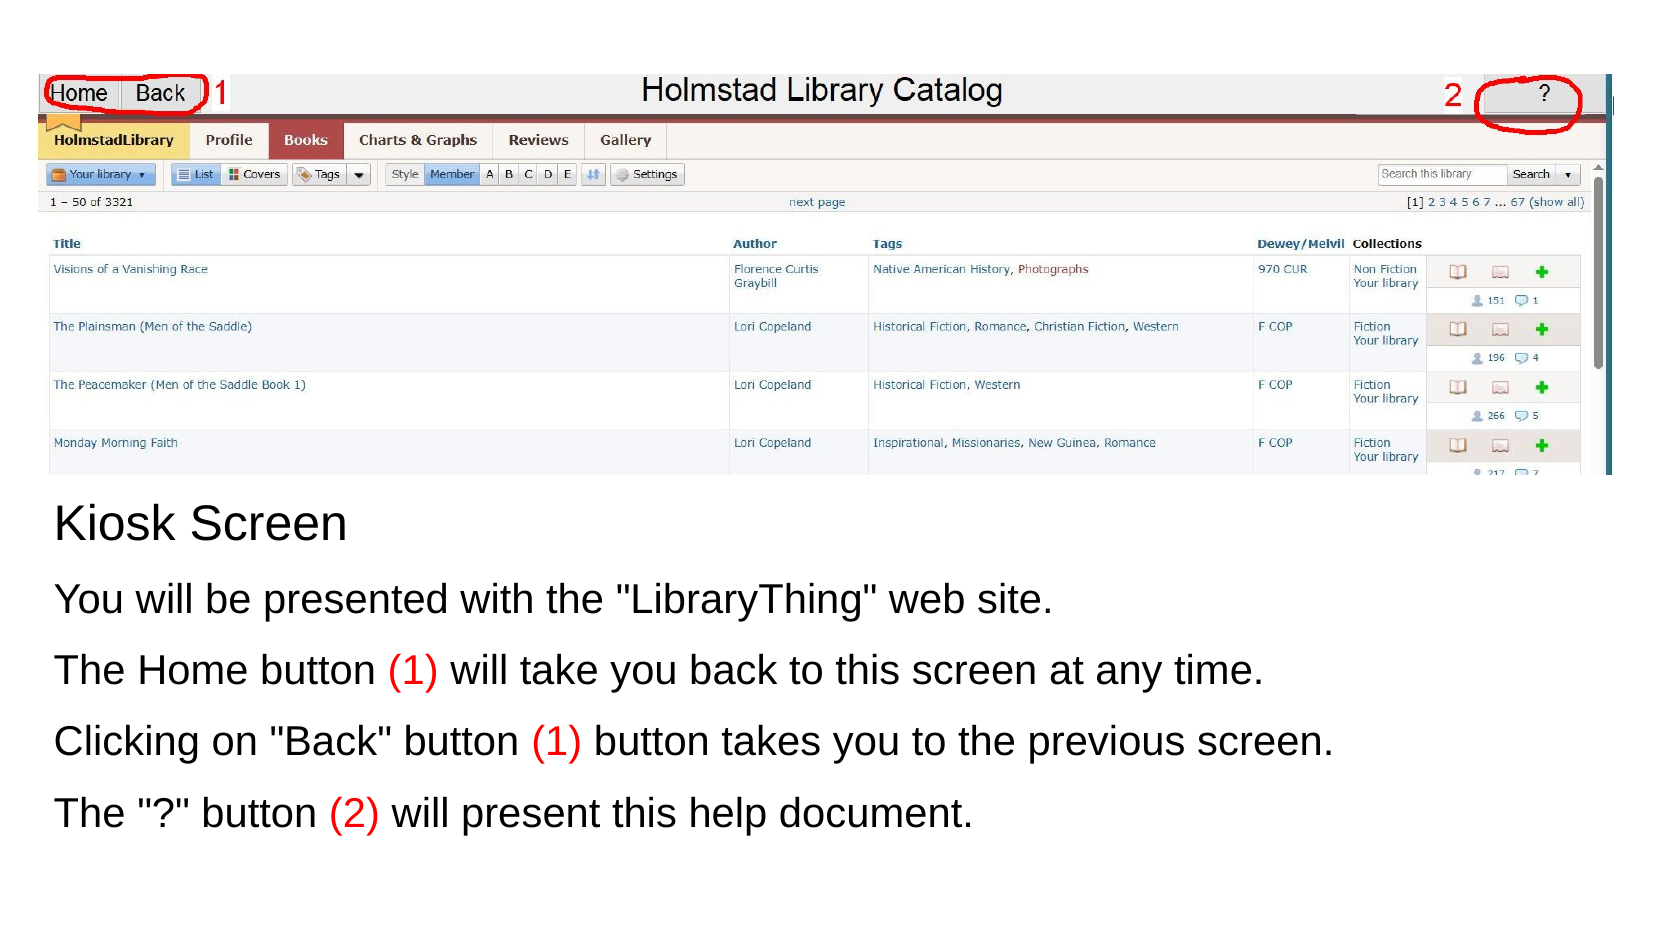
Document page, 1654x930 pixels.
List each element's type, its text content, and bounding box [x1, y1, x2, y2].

picture [38, 74, 1614, 475]
text_box Kiosk Screen You will be presented with the "LibraryThing" web site. The Home button (1) will take you back to this screen at any time. Clicking on "Back" button (1) button takes you to the previous screen. The "?" button (2) will present this help document. [38, 487, 1614, 915]
